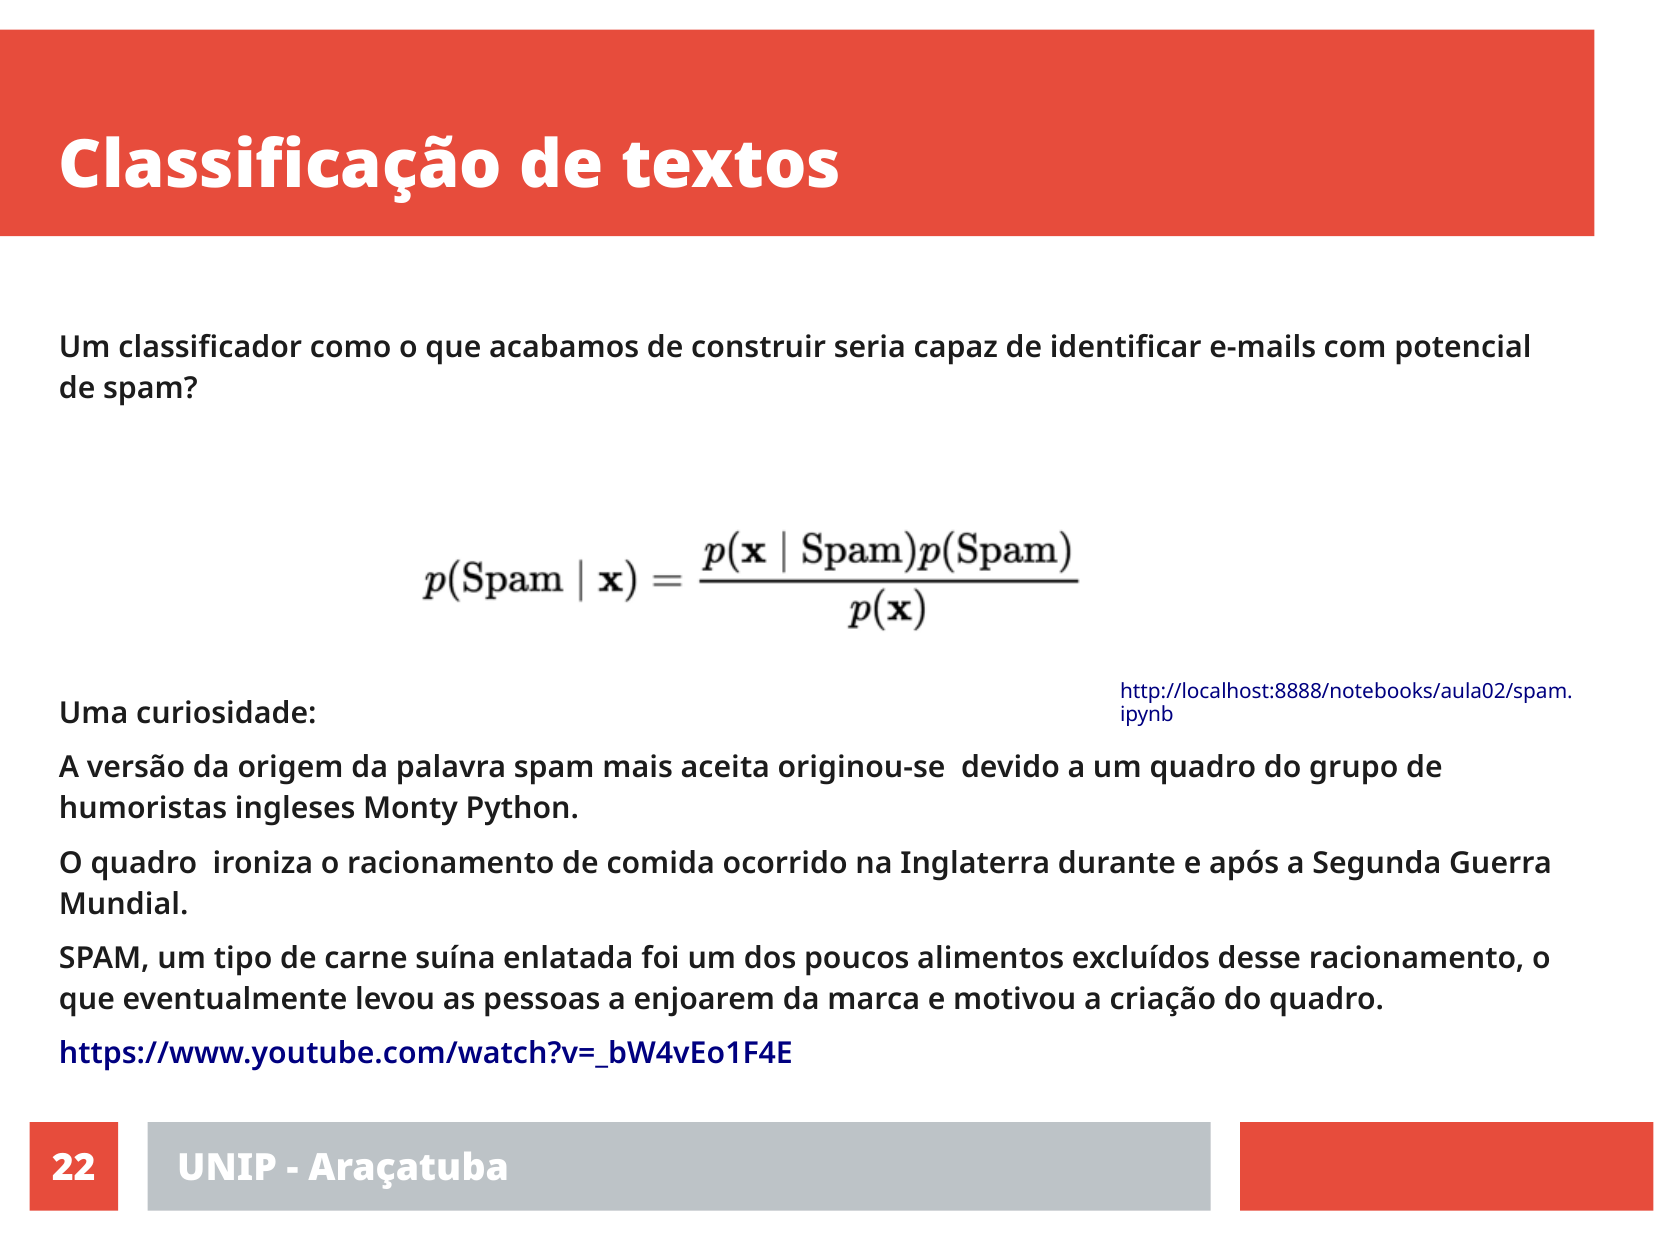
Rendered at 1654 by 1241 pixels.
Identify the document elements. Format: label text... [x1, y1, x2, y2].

picture [207, 519, 1302, 640]
title Classificação de textos [59, 59, 1595, 207]
text_box http://localhost:8888/notebooks/aula02/spam.ipynb [1105, 669, 1591, 711]
list Um classificador como o que acabamos de construir seria capaz de identificar e-mails com potencial de spam? Uma curiosidade: A versão da origem da palavra spam mais aceita originou-se devido a um quadro do grupo de humoristas ingleses Monty Python. O quadro ironiza o racionamento de comida ocorrido na Inglaterra durante e após a Segunda Guerra Mundial. SPAM, um tipo de carne suína enlatada foi um dos poucos alimentos excluídos desse racionamento, o que eventualmente levou as pessoas a enjoarem da marca e motivou a criação do quadro. https://www.youtube.com/watch?v=_bW4vEo1F4E [59, 324, 1565, 1093]
